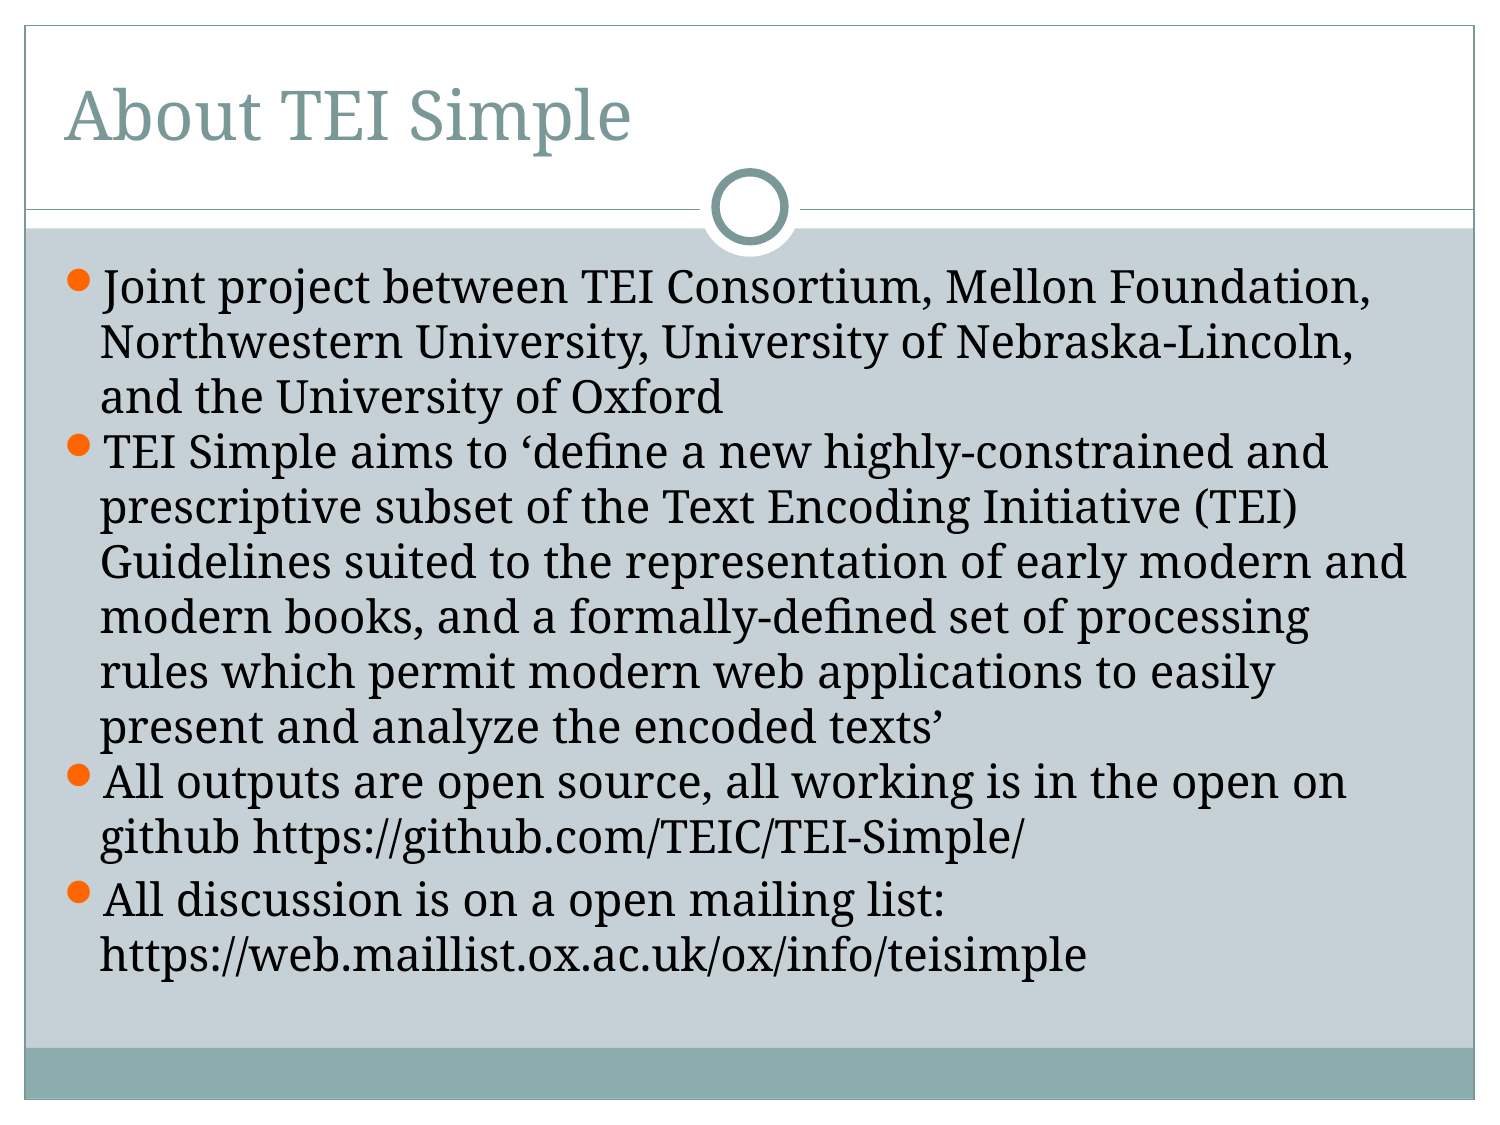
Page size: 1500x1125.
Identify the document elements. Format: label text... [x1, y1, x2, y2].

text_box About TEI Simple [49, 37, 1450, 162]
text_box Joint project between TEI Consortium, Mellon Foundation, Northwestern University, University of Nebraska-Lincoln, and the University of Oxford TEI Simple aims to ‘define a new highly-constrained and prescriptive subset of the Text Encoding Initiative (TEI) Guidelines suited to the representation of early modern and modern books, and a formally-defined set of processing rules which permit modern web applications to easily present and analyze the encoded texts’ All outputs are open source, all working is in the open on github https://github.com/TEIC/TEI-Simple/ All discussion is on a open mailing list: https://web.maillist.ox.ac.uk/ox/info/teisimple [49, 250, 1445, 1001]
